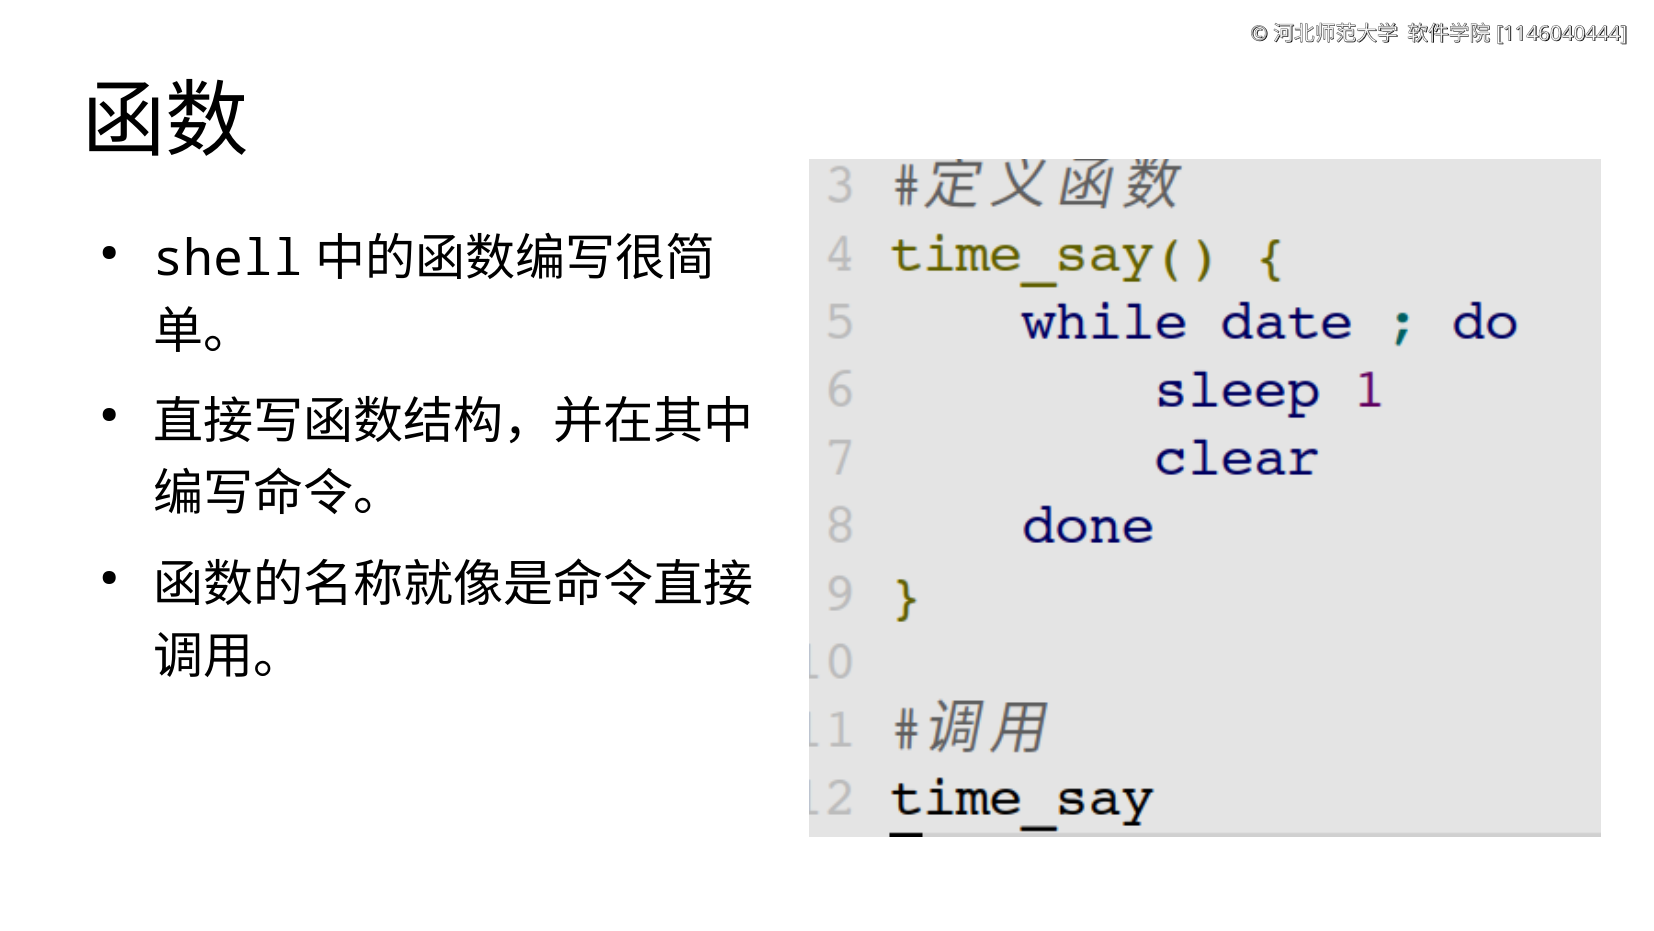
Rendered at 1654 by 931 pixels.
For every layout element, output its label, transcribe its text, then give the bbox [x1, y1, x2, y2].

list shell中的函数编写很简单。 直接写函数结构，并在其中编写命令。 函数的名称就像是命令直接调用。 [82, 217, 756, 758]
title 函数 [82, 37, 1571, 189]
picture [809, 159, 1601, 837]
